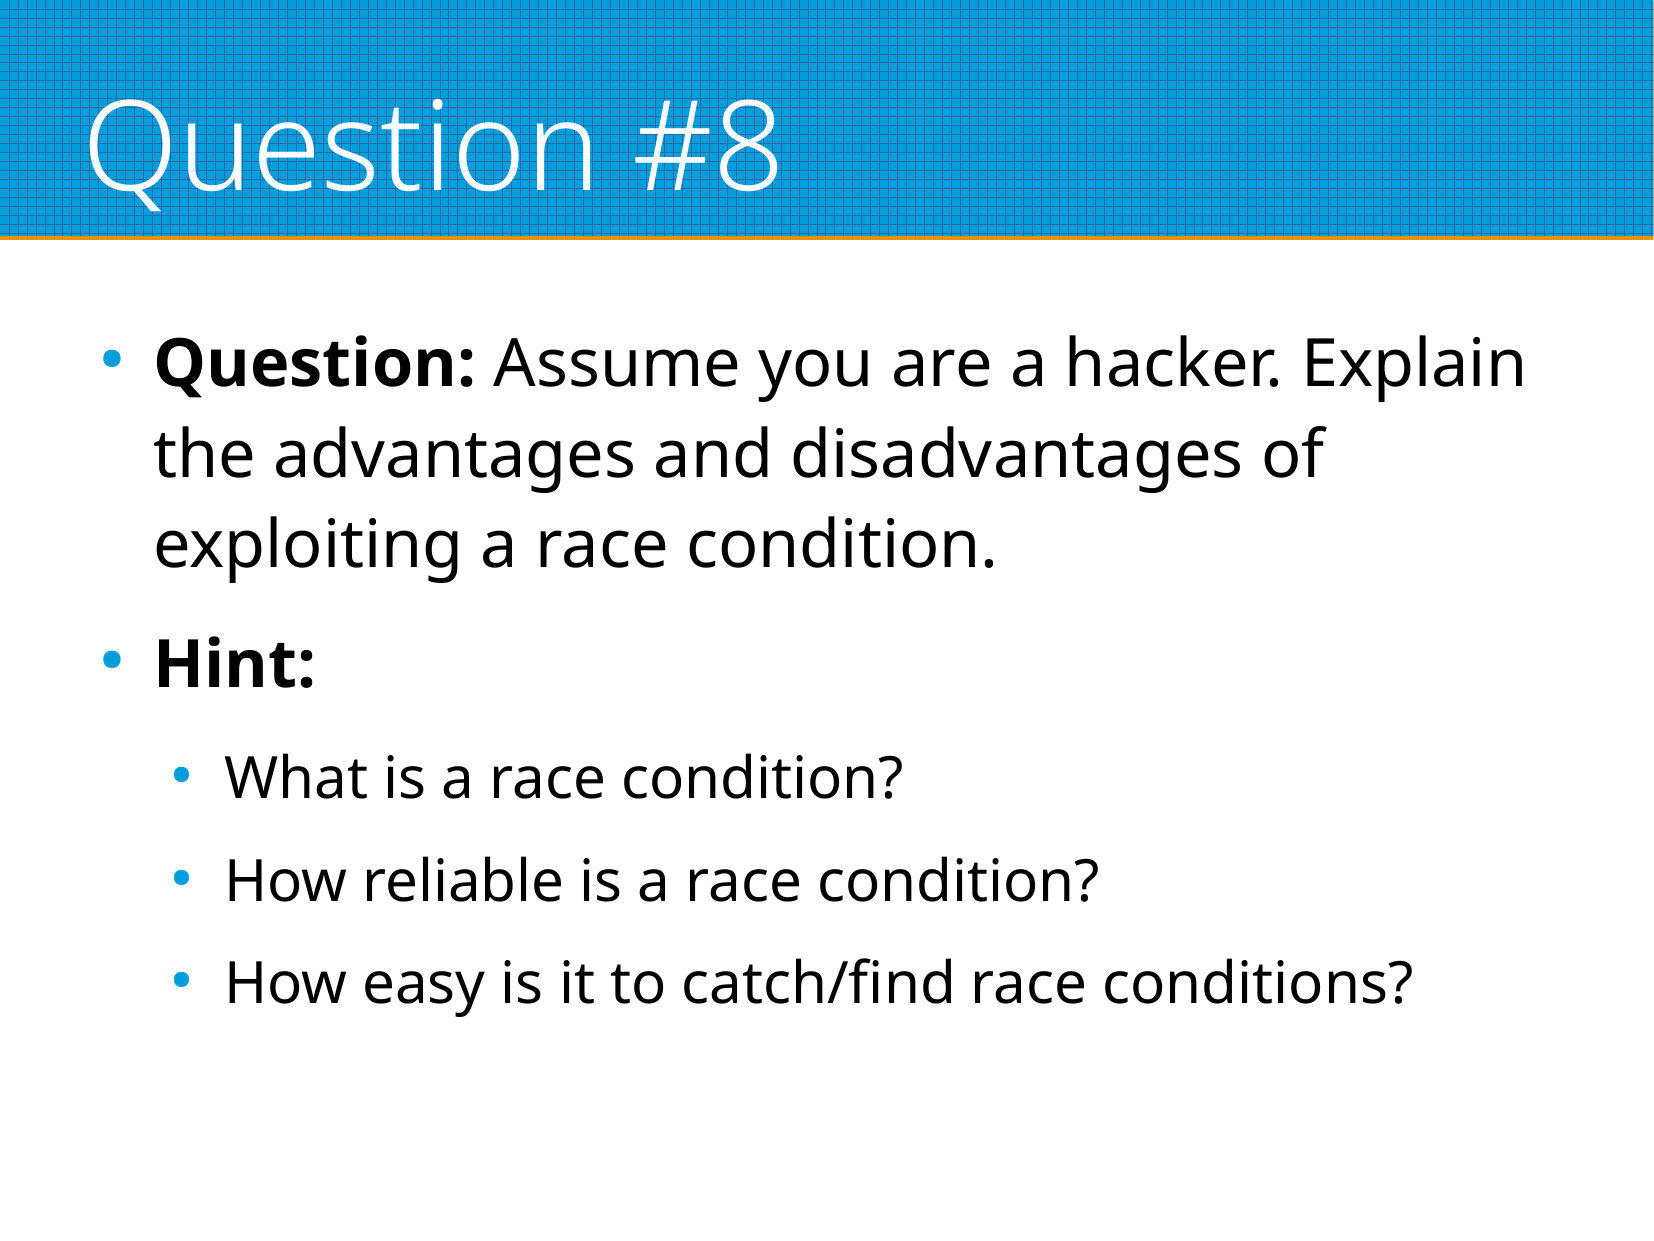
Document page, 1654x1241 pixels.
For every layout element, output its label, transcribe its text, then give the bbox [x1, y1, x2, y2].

title Question #8 [82, 19, 1571, 227]
list Question: Assume you are a hacker. Explain the advantages and disadvantages of exploiting a race condition. Hint: What is a race condition? How reliable is a race condition? How easy is it to catch/find race conditions? [82, 314, 1563, 1063]
